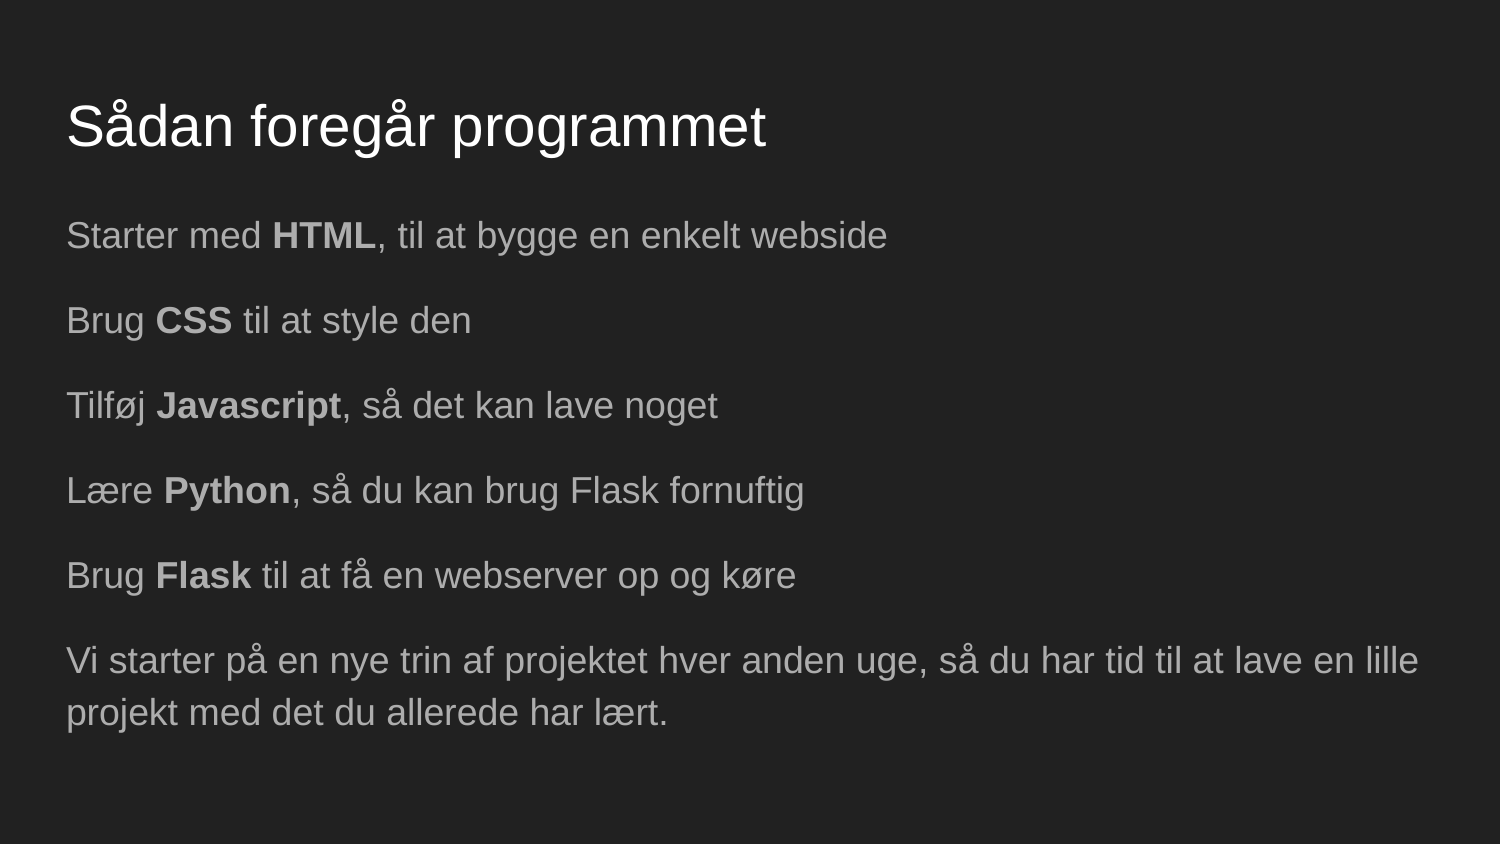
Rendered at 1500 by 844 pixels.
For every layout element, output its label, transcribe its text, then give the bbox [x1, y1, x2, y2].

list Starter med HTML, til at bygge en enkelt webside Brug CSS til at style den Tilføj Javascript, så det kan lave noget Lære Python, så du kan brug Flask fornuftig Brug Flask til at få en webserver op og køre Vi starter på en nye trin af projektet hver anden uge, så du har tid til at lave en lille projekt med det du allerede har lært. [51, 189, 1449, 750]
title Sådan foregår programmet [51, 72, 1449, 167]
